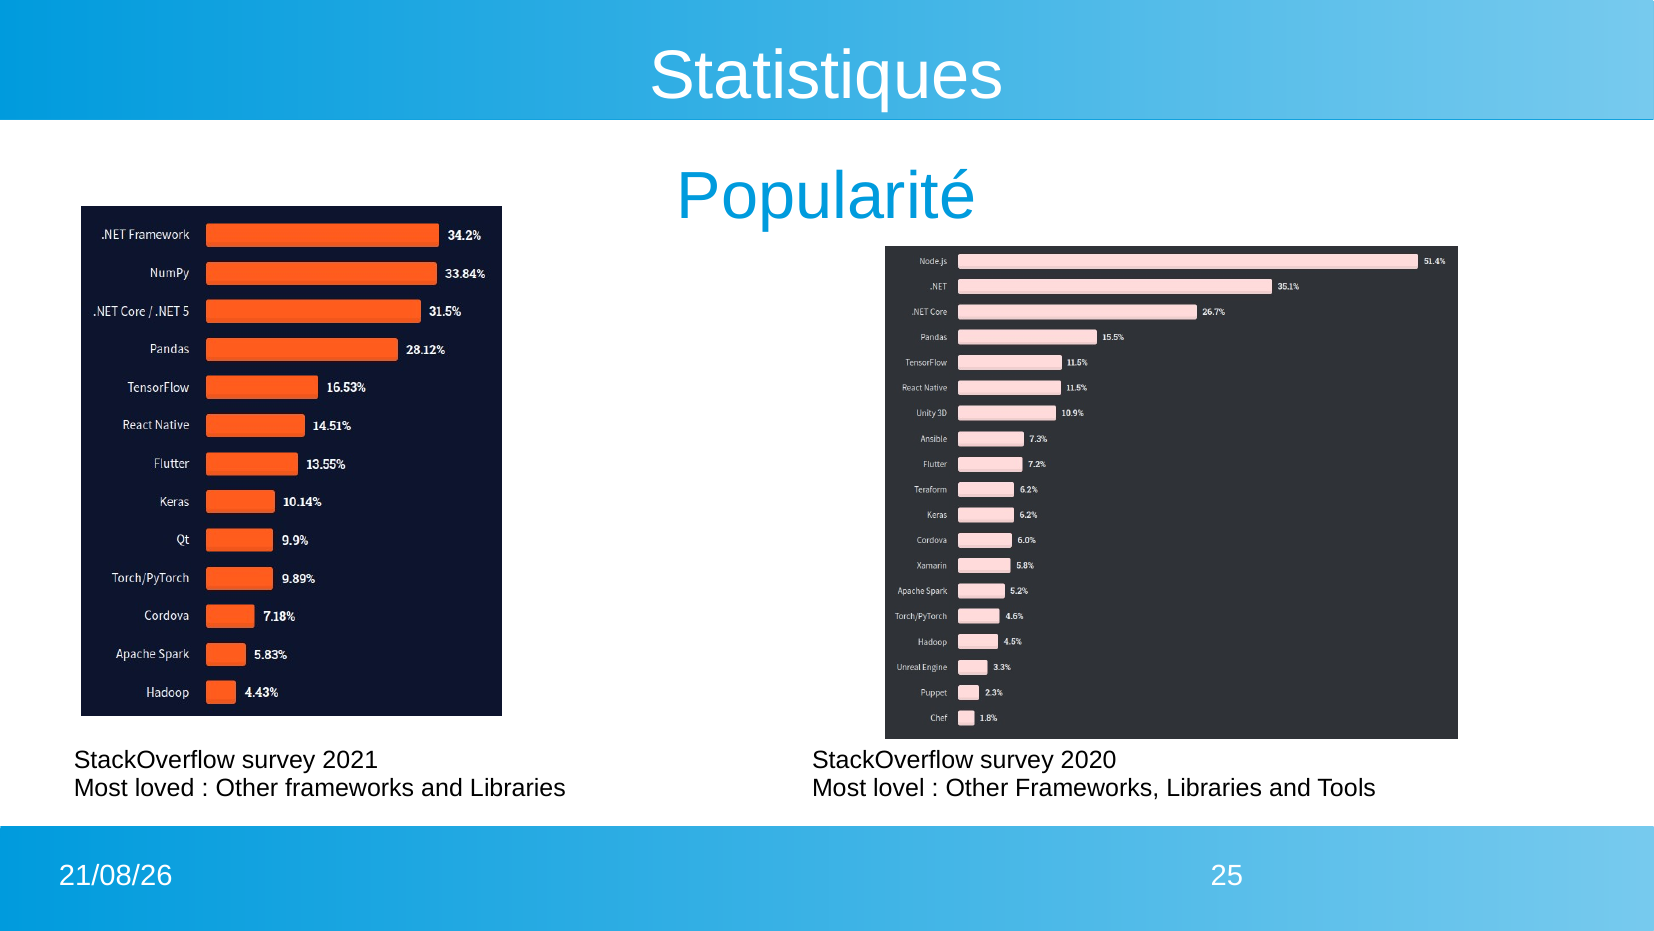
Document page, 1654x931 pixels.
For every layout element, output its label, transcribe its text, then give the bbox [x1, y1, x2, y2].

text_box StackOverflow survey 2021 Most loved : Other frameworks and Libraries [59, 738, 582, 809]
subtitle Popularité [59, 147, 1595, 237]
picture [81, 206, 502, 716]
title Statistiques [59, 29, 1595, 108]
text_box StackOverflow survey 2020 Most lovel : Other Frameworks, Libraries and Tools [797, 738, 1392, 809]
picture [885, 246, 1458, 739]
text_box [1210, 856, 1595, 916]
text_box [59, 856, 443, 916]
